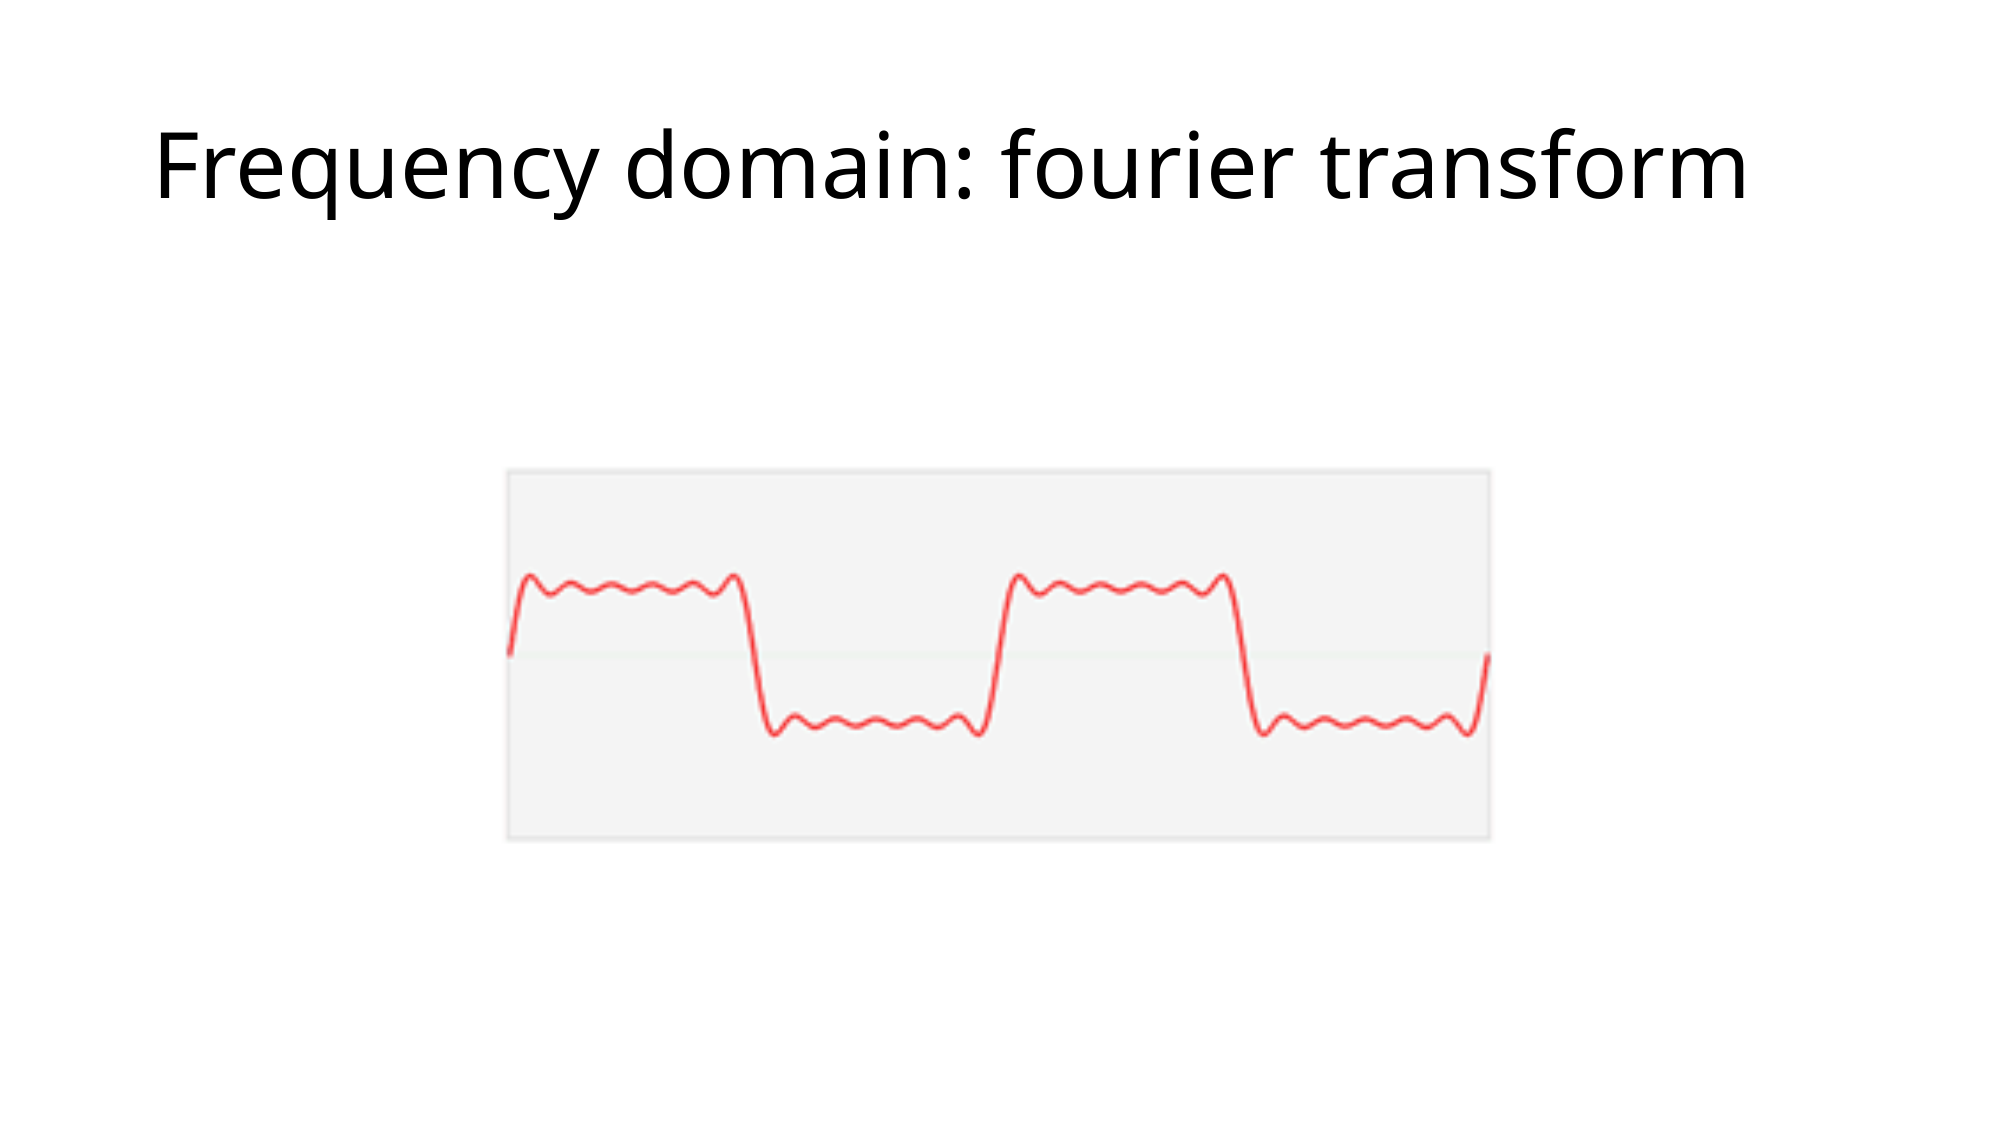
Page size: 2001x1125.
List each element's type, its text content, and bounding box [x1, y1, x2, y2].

picture [469, 232, 1531, 1081]
title Frequency domain: fourier transform [137, 59, 1863, 278]
